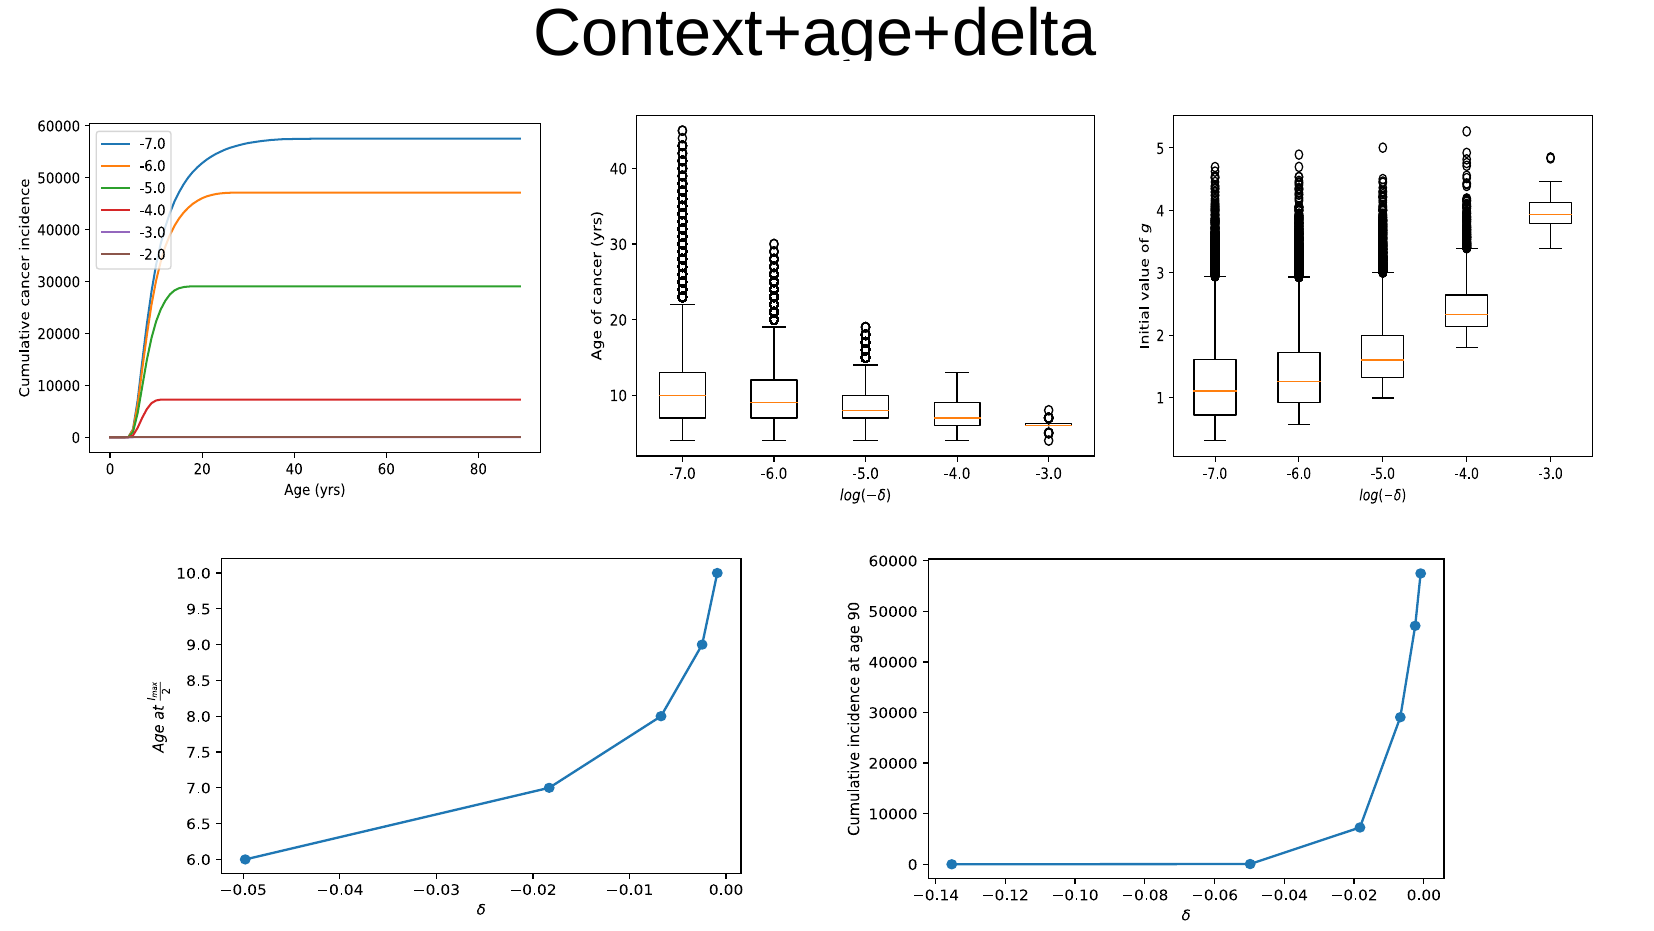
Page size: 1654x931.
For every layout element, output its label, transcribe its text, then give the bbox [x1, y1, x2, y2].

title Context+age+delta [70, 0, 1559, 71]
picture [16, 60, 1648, 931]
